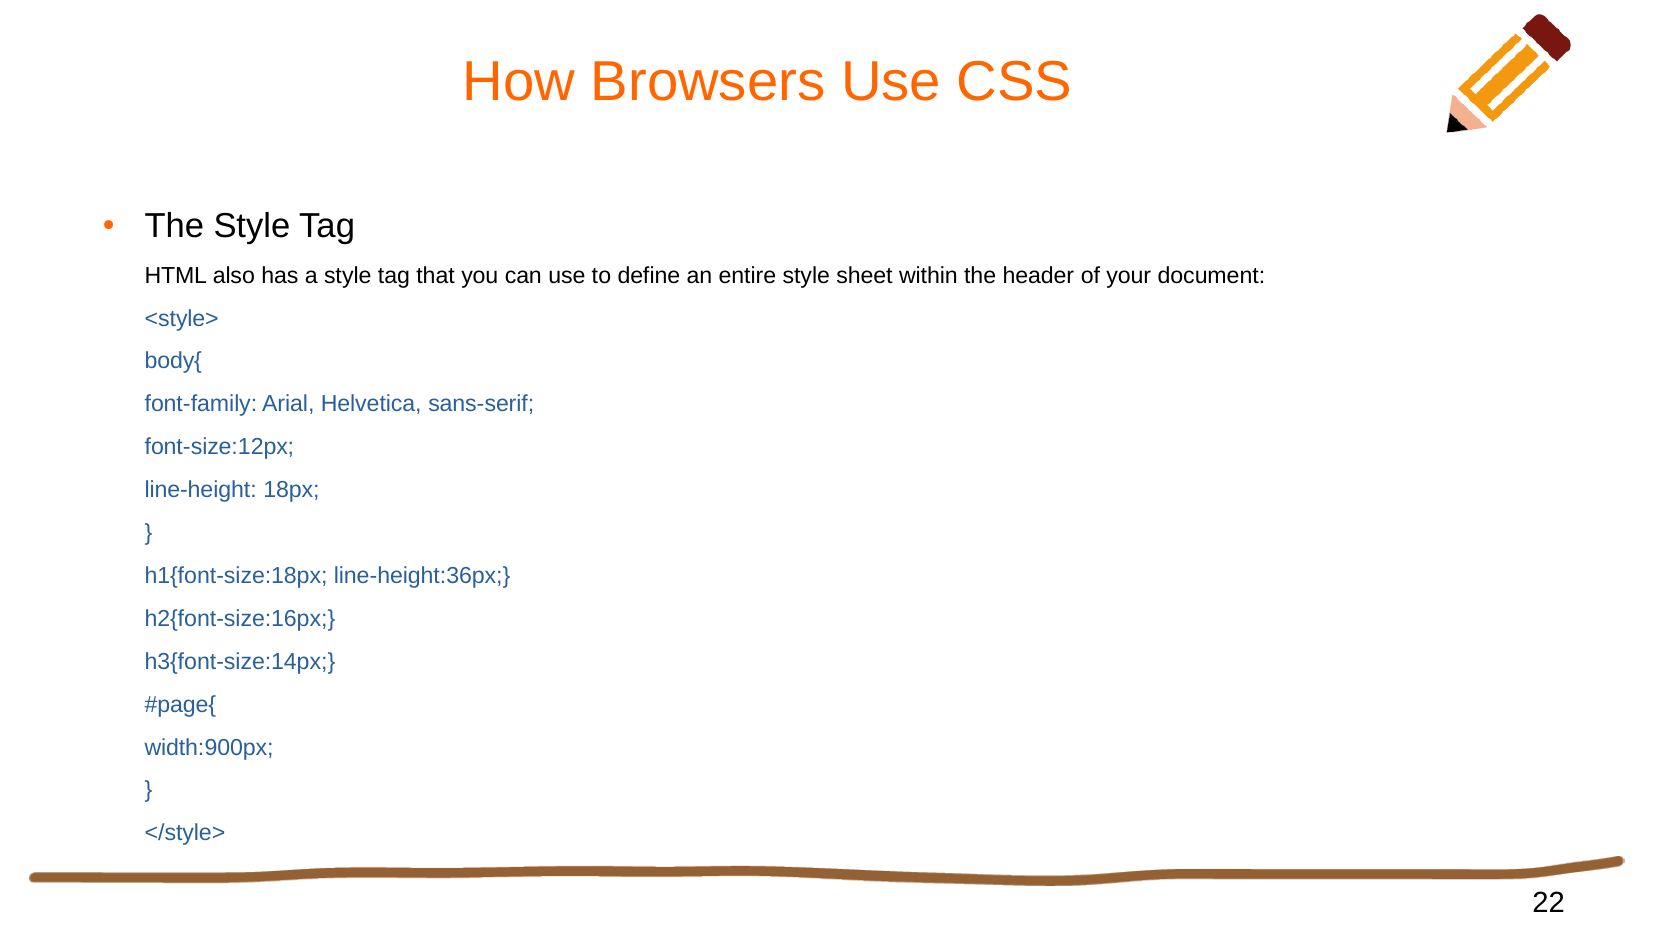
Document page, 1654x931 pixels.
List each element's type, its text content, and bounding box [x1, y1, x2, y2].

picture [29, 856, 1625, 886]
picture [1446, 14, 1571, 133]
list The Style Tag HTML also has a style tag that you can use to define an entire style sheet within the header of your document: <style> body{ font-family: Arial, Helvetica, sans-serif; font-size:12px; line-height: 18px; } h1{font-size:18px; line-height:36px;} h2{font-size:16px;} h3{font-size:14px;} #page{ width:900px; } </style> [88, 206, 1595, 857]
title How Browsers Use CSS [88, 29, 1447, 133]
